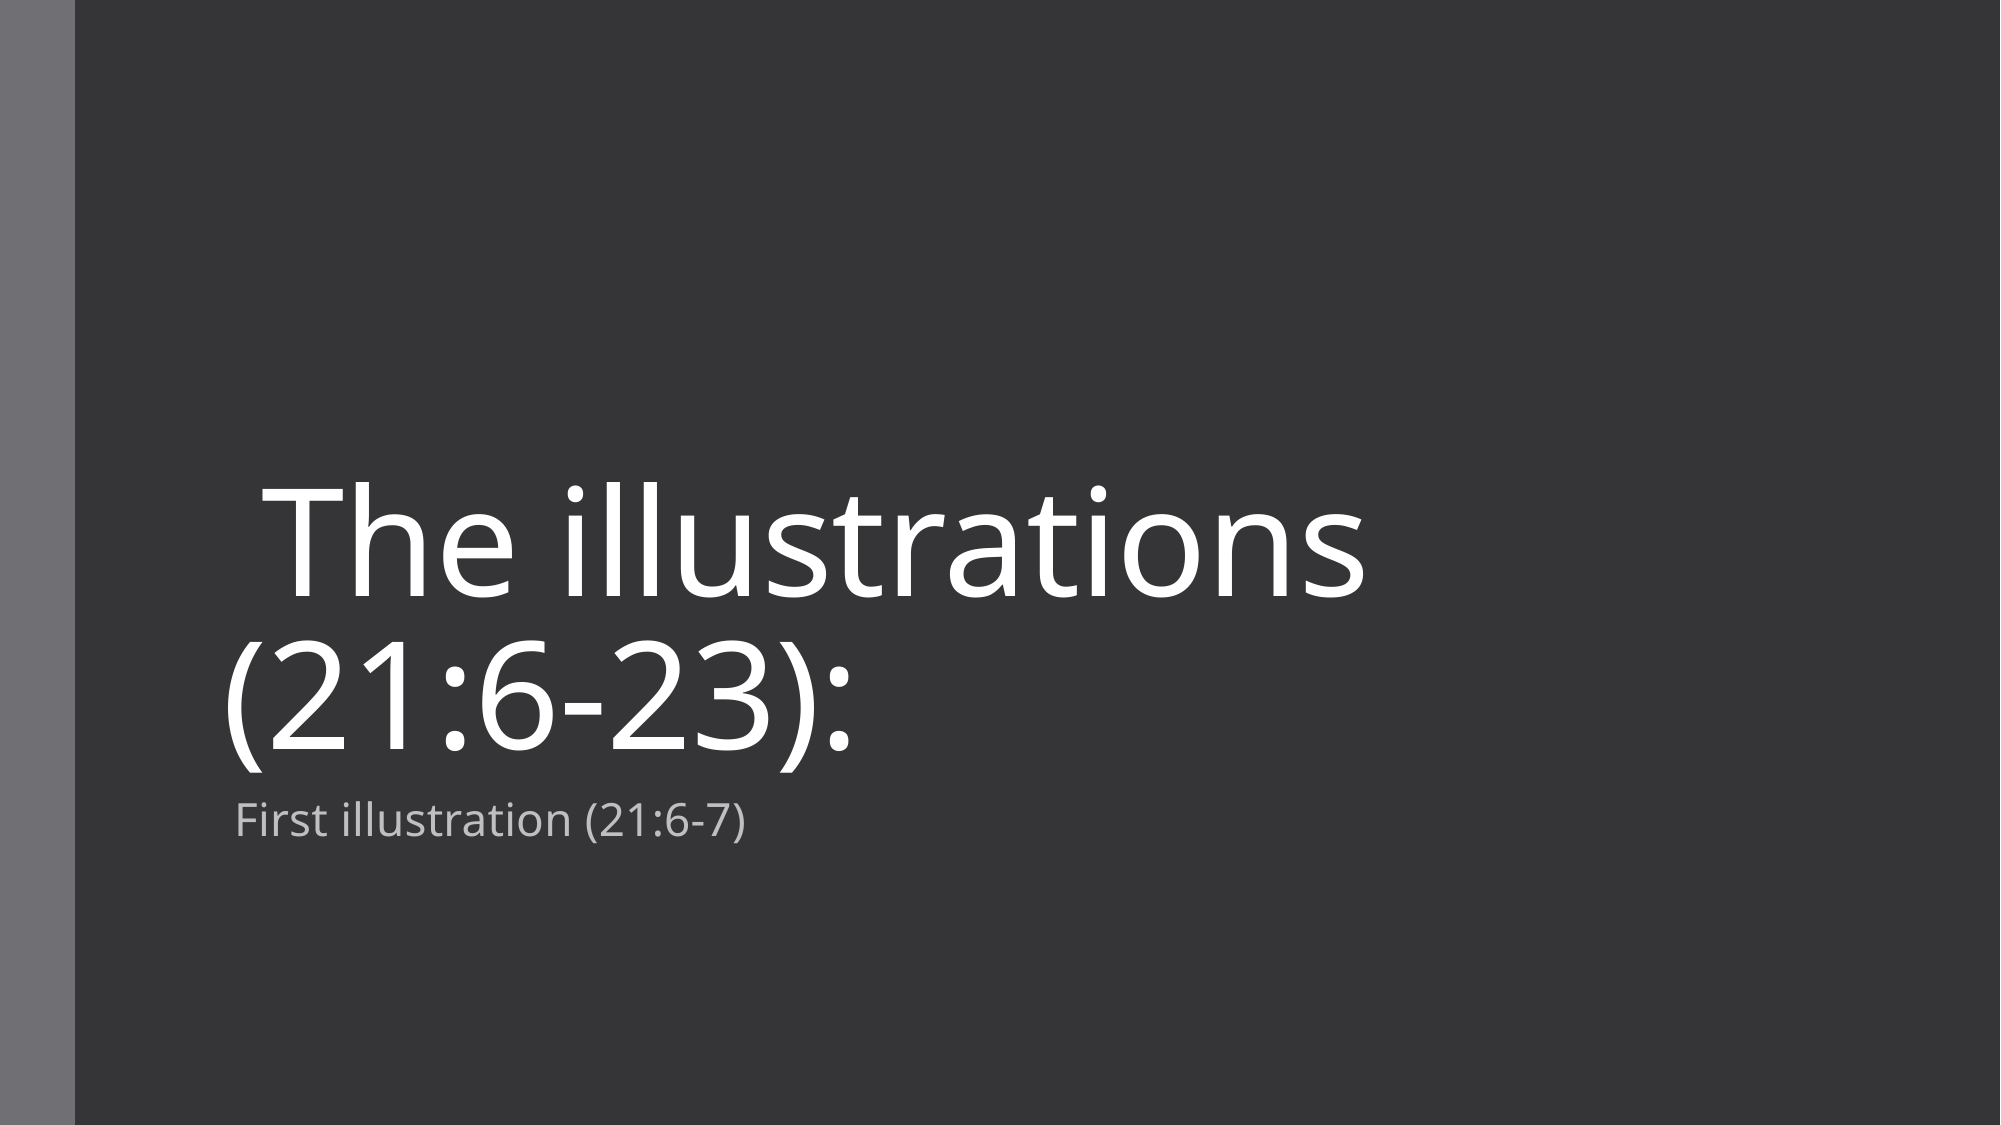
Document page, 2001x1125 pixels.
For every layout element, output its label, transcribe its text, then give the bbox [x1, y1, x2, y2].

subtitle First illustration (21:6-7) [206, 787, 1752, 1066]
title The illustrations (21:6-23): [206, 124, 1752, 787]
